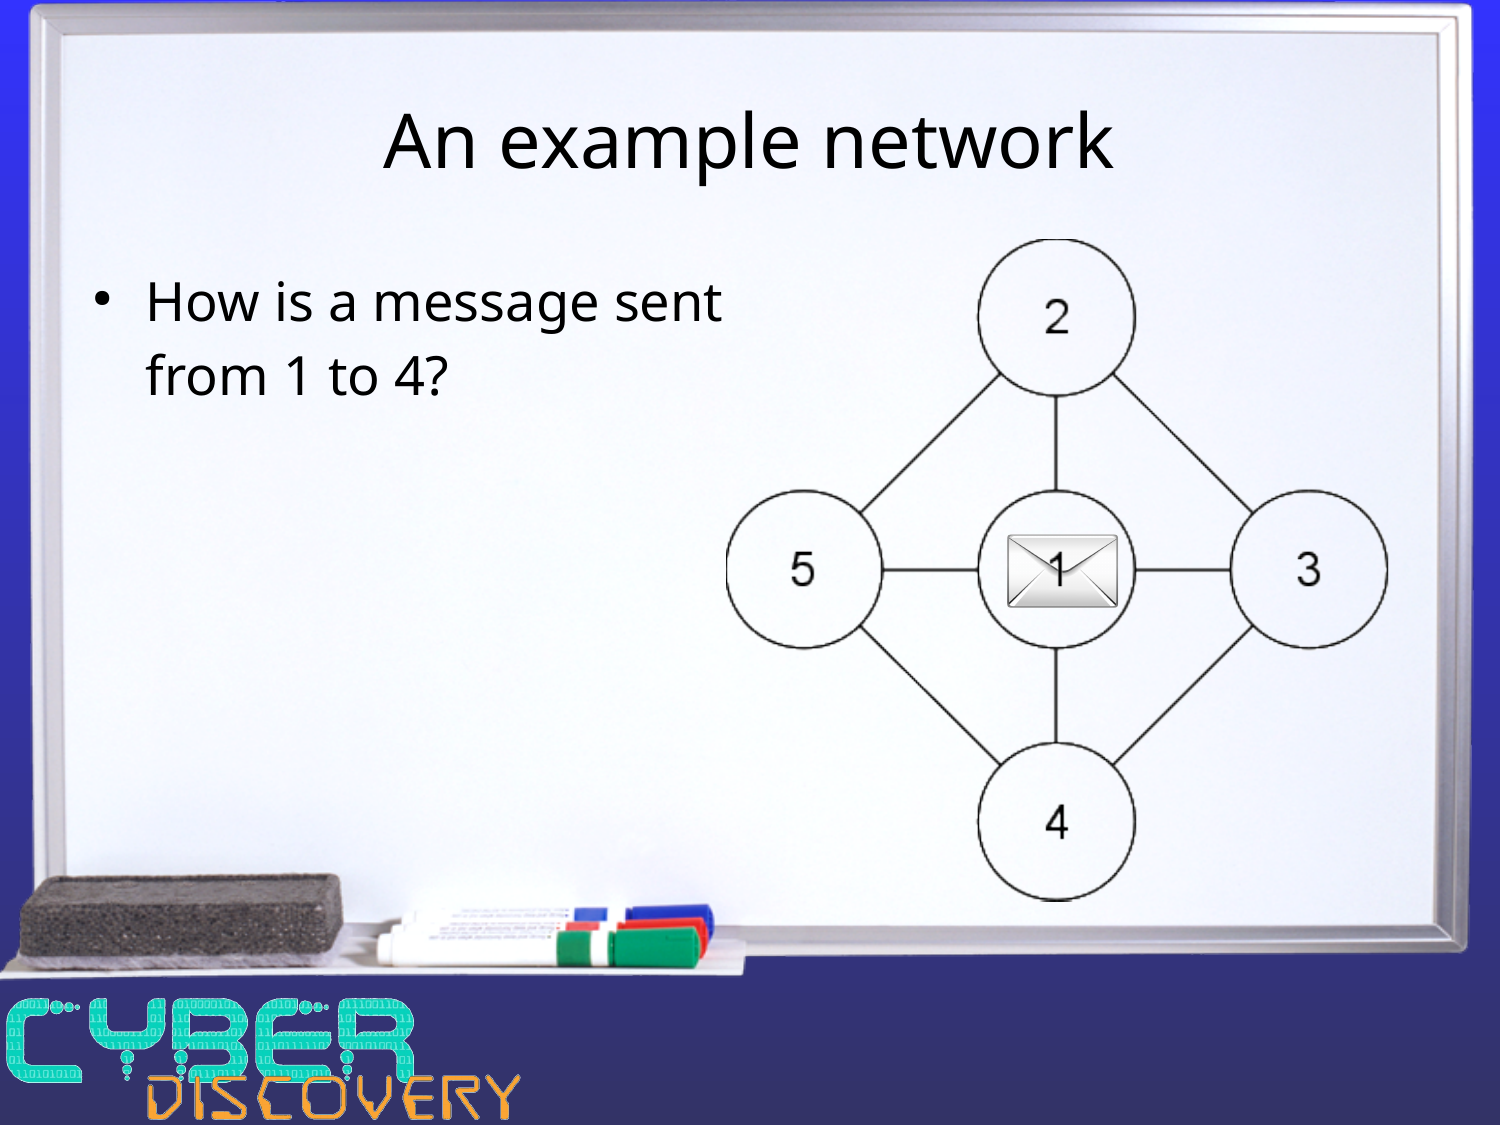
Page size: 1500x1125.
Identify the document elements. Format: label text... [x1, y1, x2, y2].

list How is a message sent from 1 to 4? [74, 263, 1425, 916]
picture [0, 0, 1500, 1125]
title An example network [74, 44, 1425, 233]
